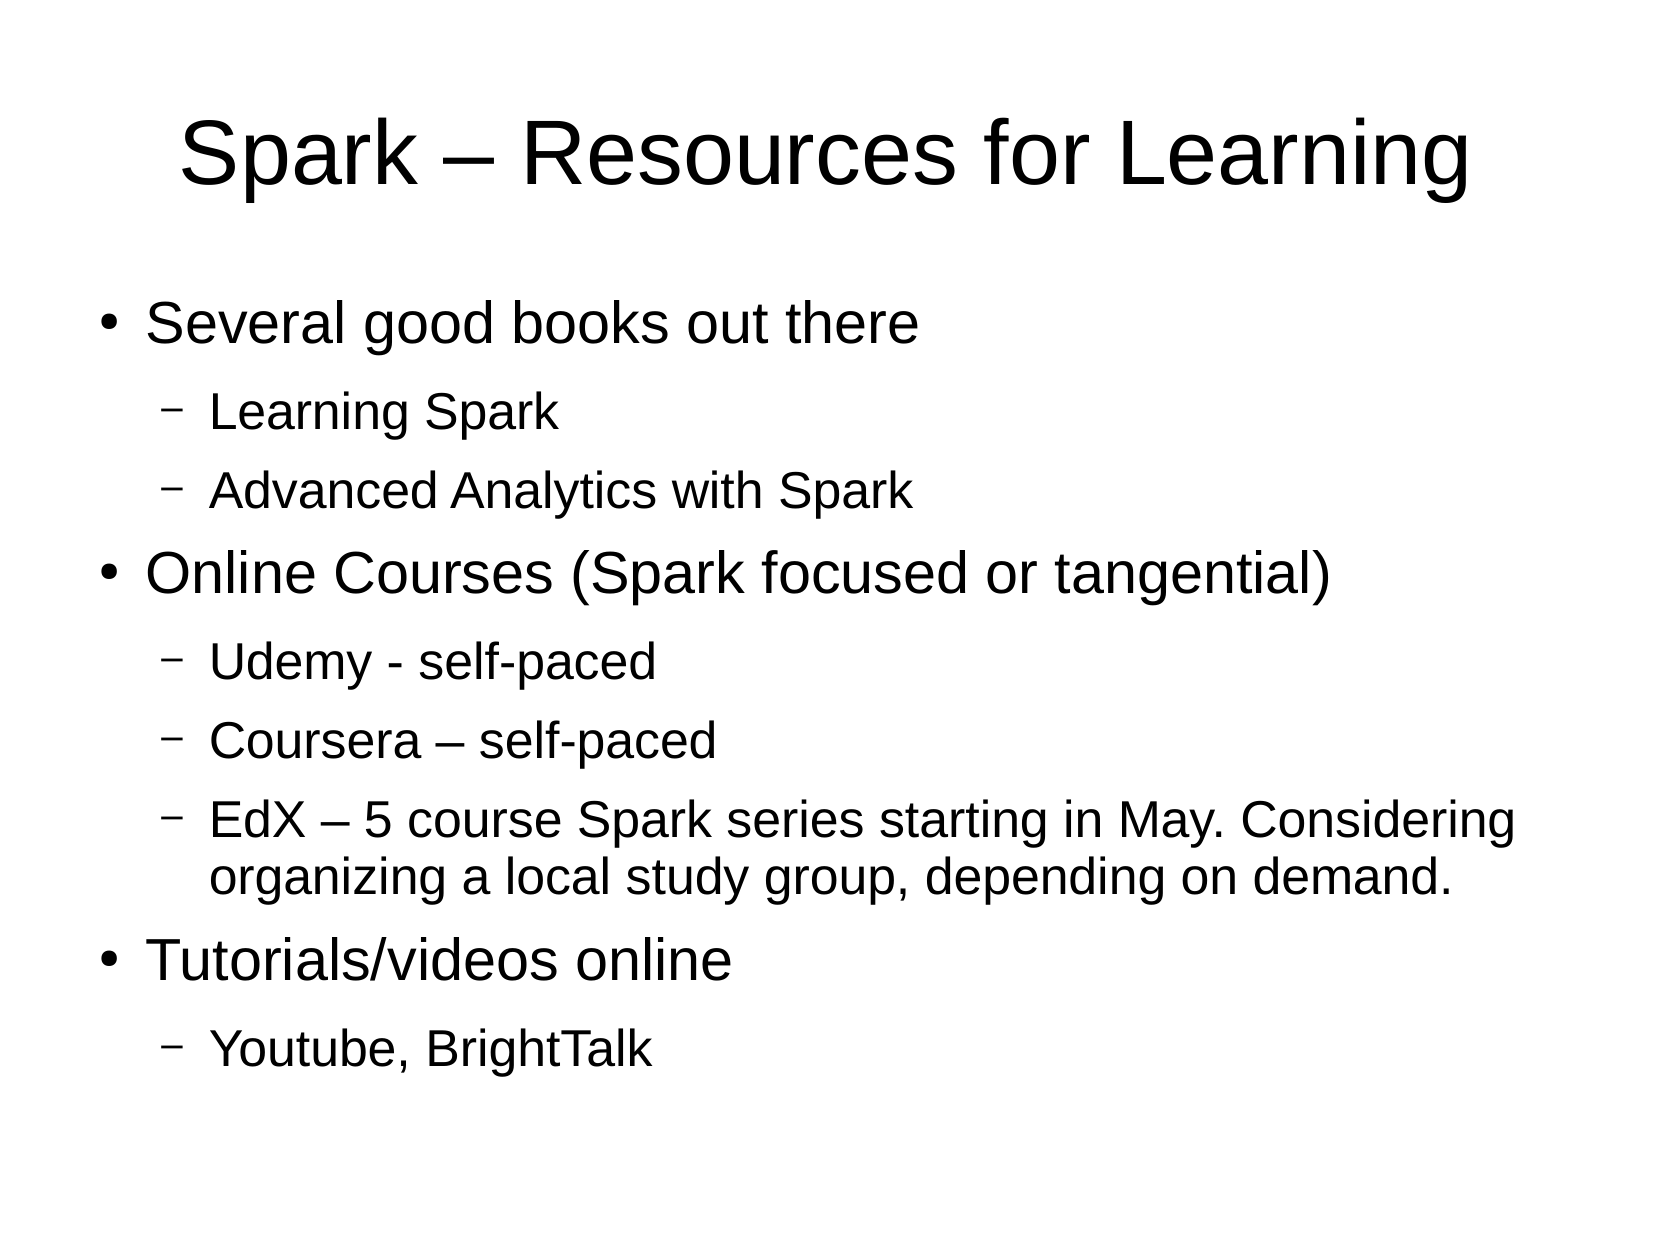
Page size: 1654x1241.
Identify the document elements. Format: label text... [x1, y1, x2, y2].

title Spark – Resources for Learning [82, 49, 1571, 257]
list Several good books out there Learning Spark Advanced Analytics with Spark Online Courses (Spark focused or tangential) Udemy - self-paced Coursera – self-paced EdX – 5 course Spark series starting in May. Considering organizing a local study group, depending on demand. Tutorials/videos online Youtube, BrightTalk [82, 290, 1571, 1081]
